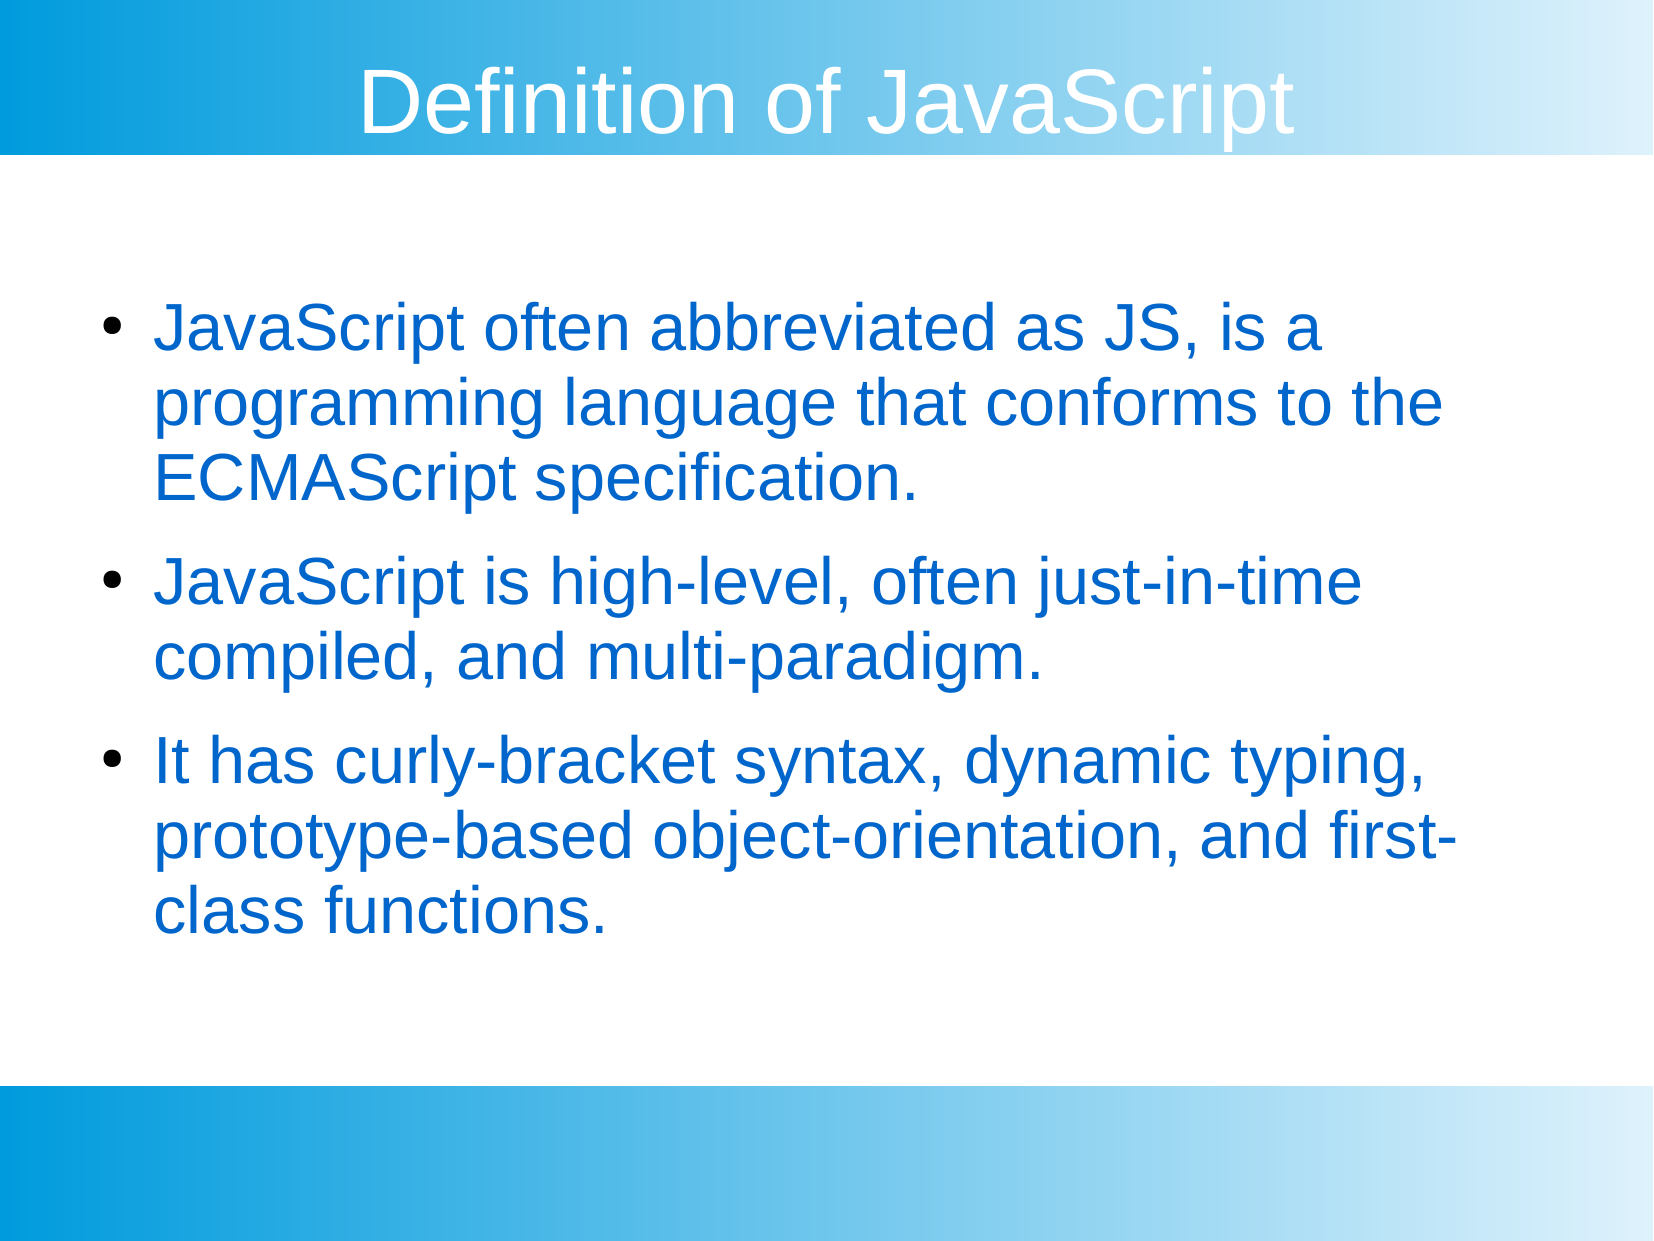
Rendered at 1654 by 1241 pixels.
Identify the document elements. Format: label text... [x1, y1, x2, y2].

title Definition of JavaScript [82, 49, 1571, 155]
list JavaScript often abbreviated as JS, is a programming language that conforms to the ECMAScript specification. JavaScript is high-level, often just-in-time compiled, and multi-paradigm. It has curly-bracket syntax, dynamic typing, prototype-based object-orientation, and first-class functions. [82, 290, 1571, 1010]
